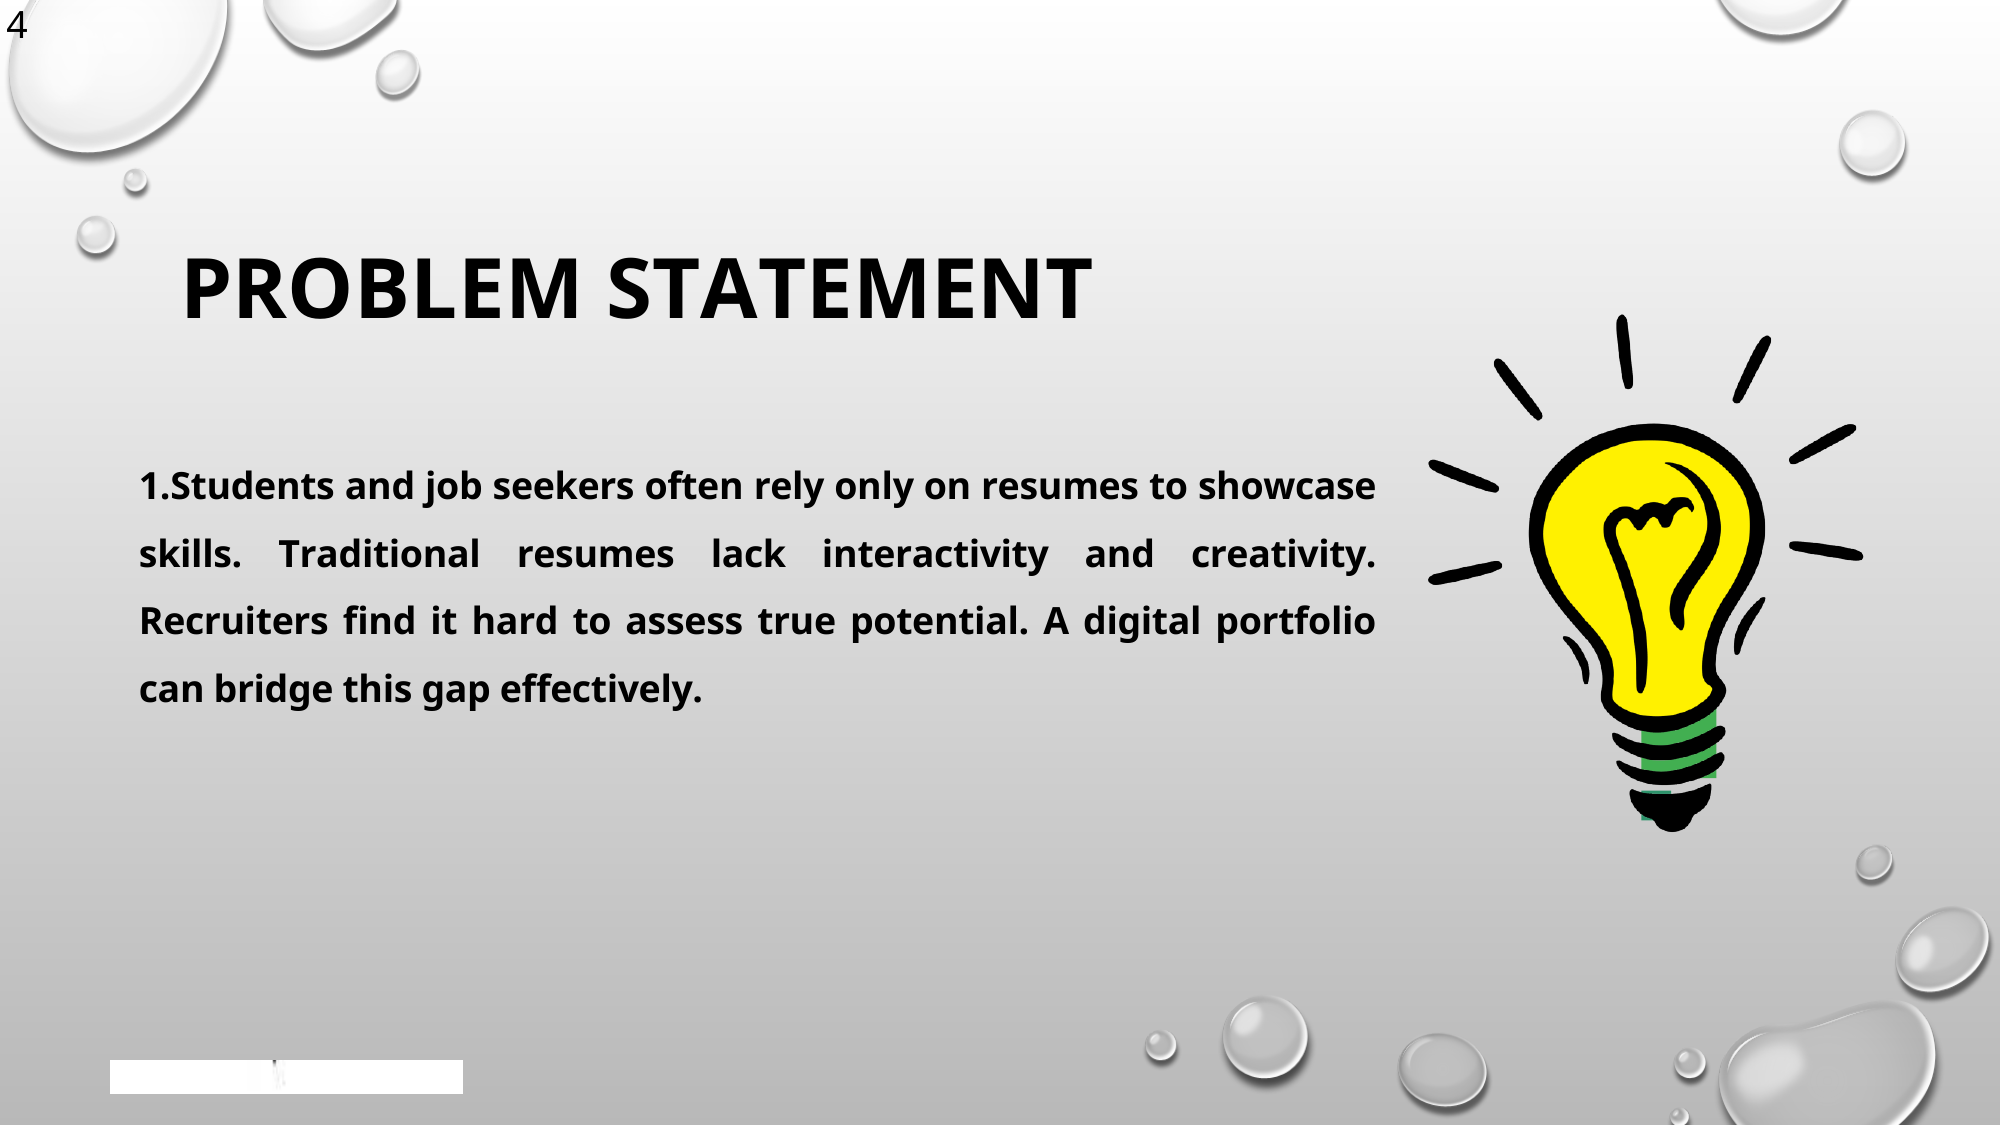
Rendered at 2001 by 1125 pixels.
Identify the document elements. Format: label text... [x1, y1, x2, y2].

picture [1417, 304, 1872, 840]
picture [110, 1060, 463, 1094]
title PROBLEM STATEMENT [173, 232, 1099, 337]
text_box 1.Students and job seekers often rely only on resumes to showcase skills. Traditional resumes lack interactivity and creativity. Recruiters find it hard to assess true potential. A digital portfolio can bridge this gap effectively. [136, 436, 1386, 707]
